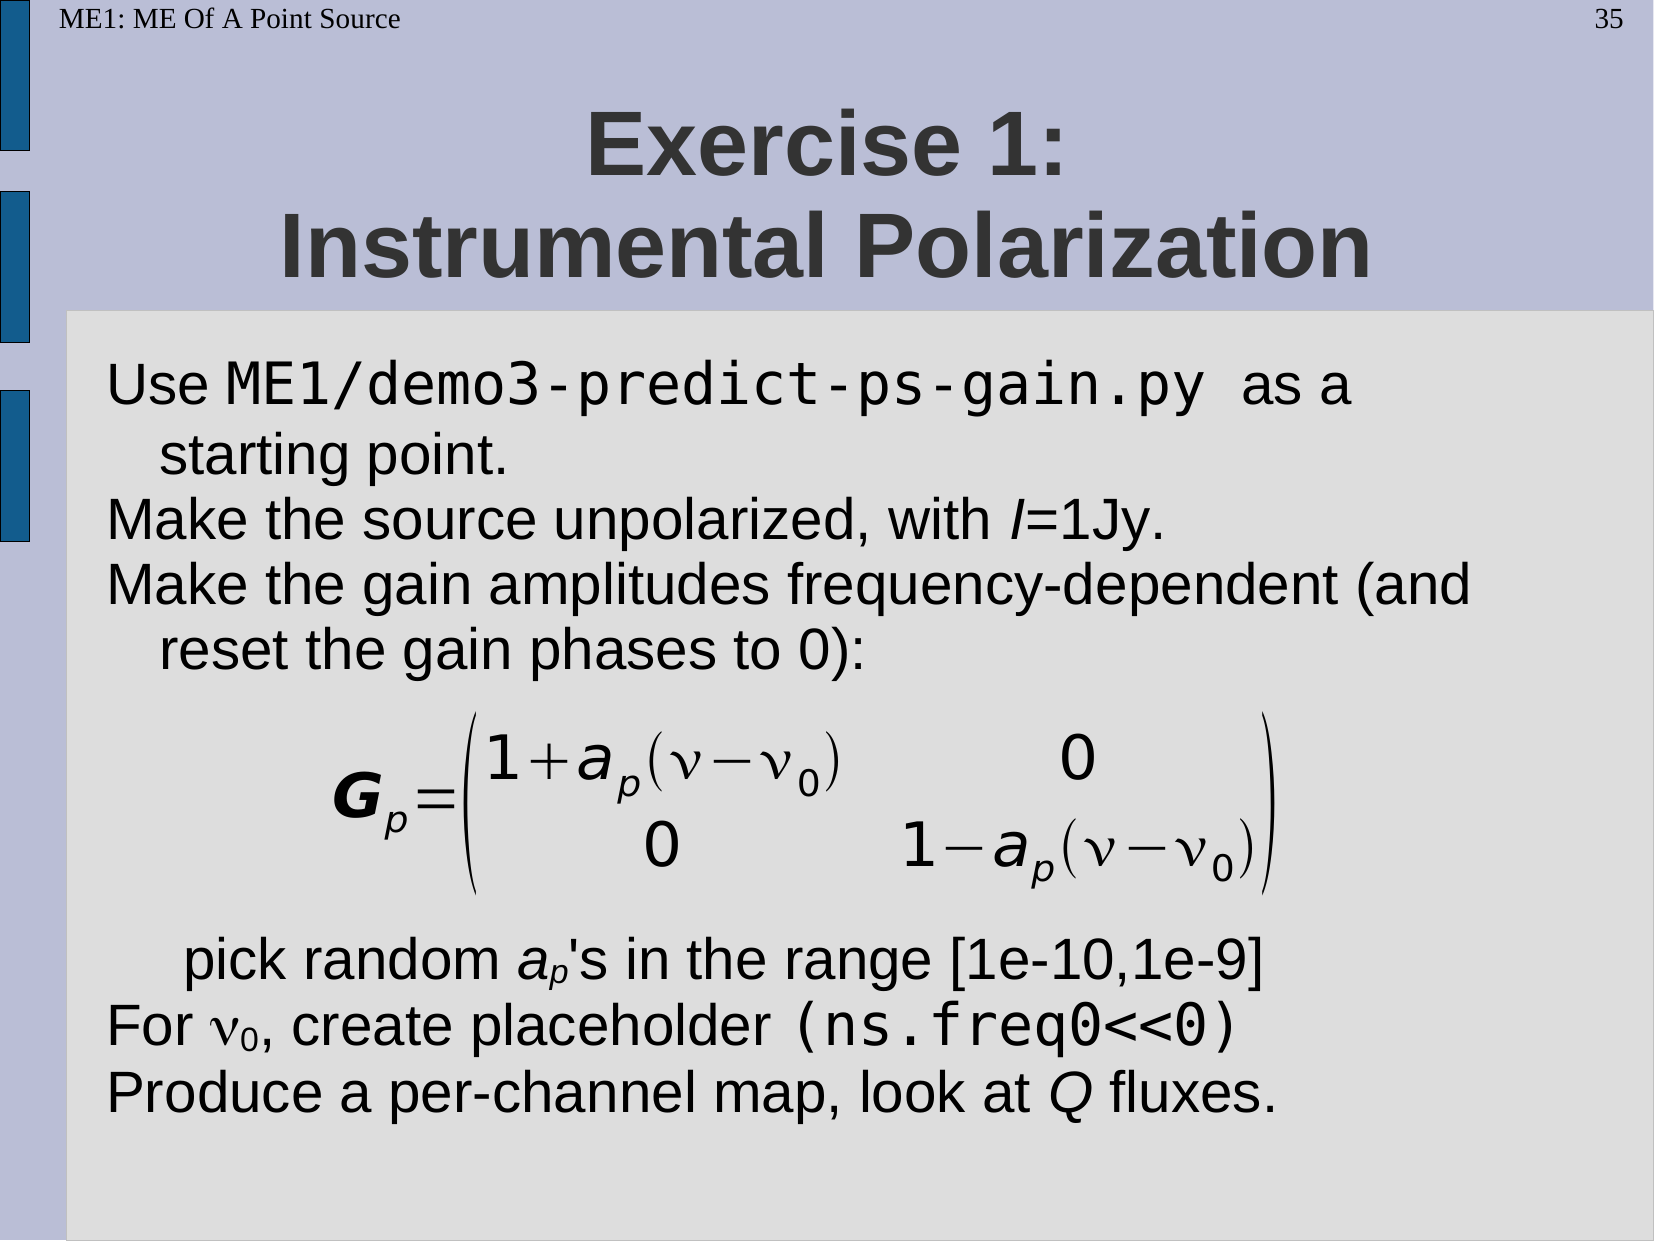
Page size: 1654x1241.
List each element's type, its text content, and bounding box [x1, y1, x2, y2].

chart [324, 708, 1286, 900]
list Use ME1/demo3-predict-ps-gain.py as a starting point. Make the source unpolarized, with I=1Jy. Make the gain amplitudes frequency-dependent (and reset the gain phases to 0): [88, 350, 1531, 693]
list pick random ap's in the range [1e-10,1e-9] For 0, create placeholder (ns.freq0<<0) Produce a per-channel map, look at Q fluxes. [88, 926, 1625, 1173]
title Exercise 1: Instrumental Polarization [121, 87, 1534, 302]
